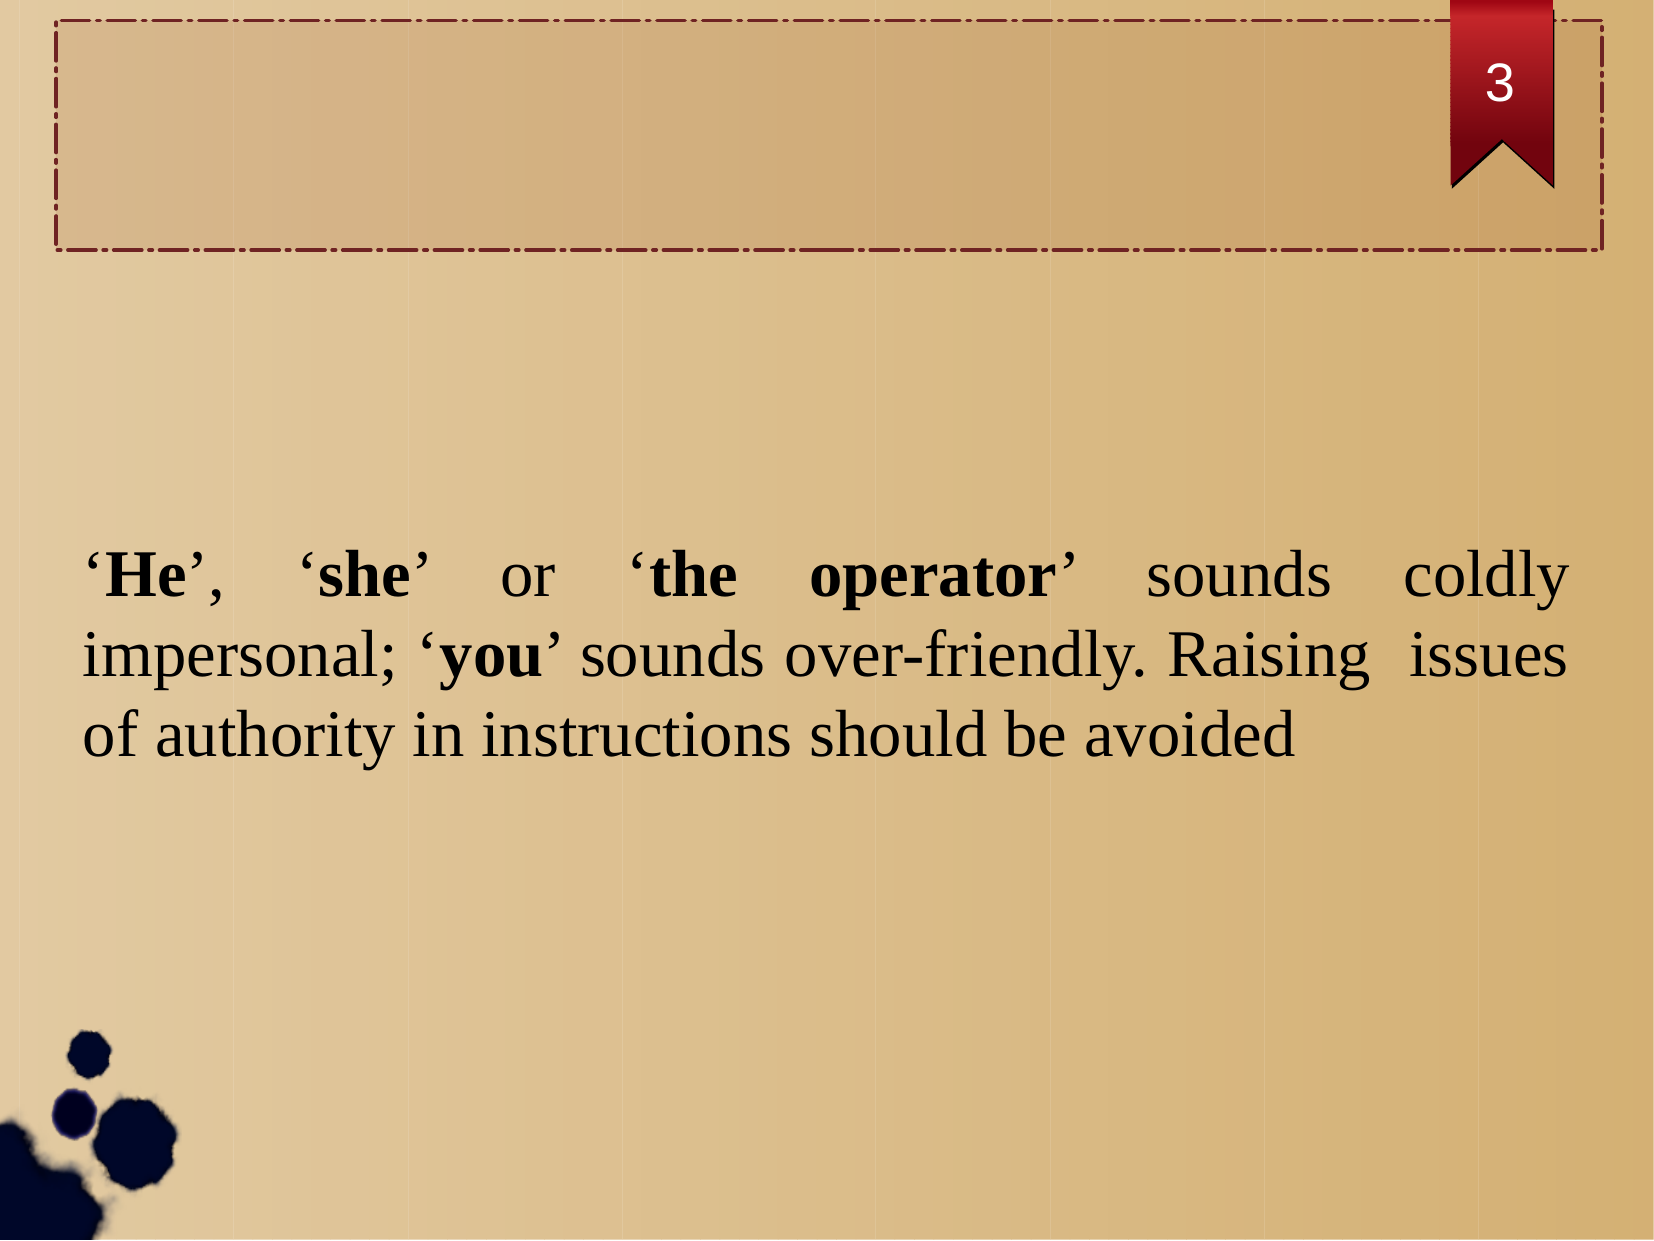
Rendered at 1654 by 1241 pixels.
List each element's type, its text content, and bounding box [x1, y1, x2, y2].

text_box ‘He’, ‘she’ or ‘the operator’ sounds coldly impersonal; ‘you’ sounds over-friendly. Raising issues of authority in instructions should be avoided [82, 290, 1571, 1010]
text_box 3 [1455, 45, 1546, 121]
